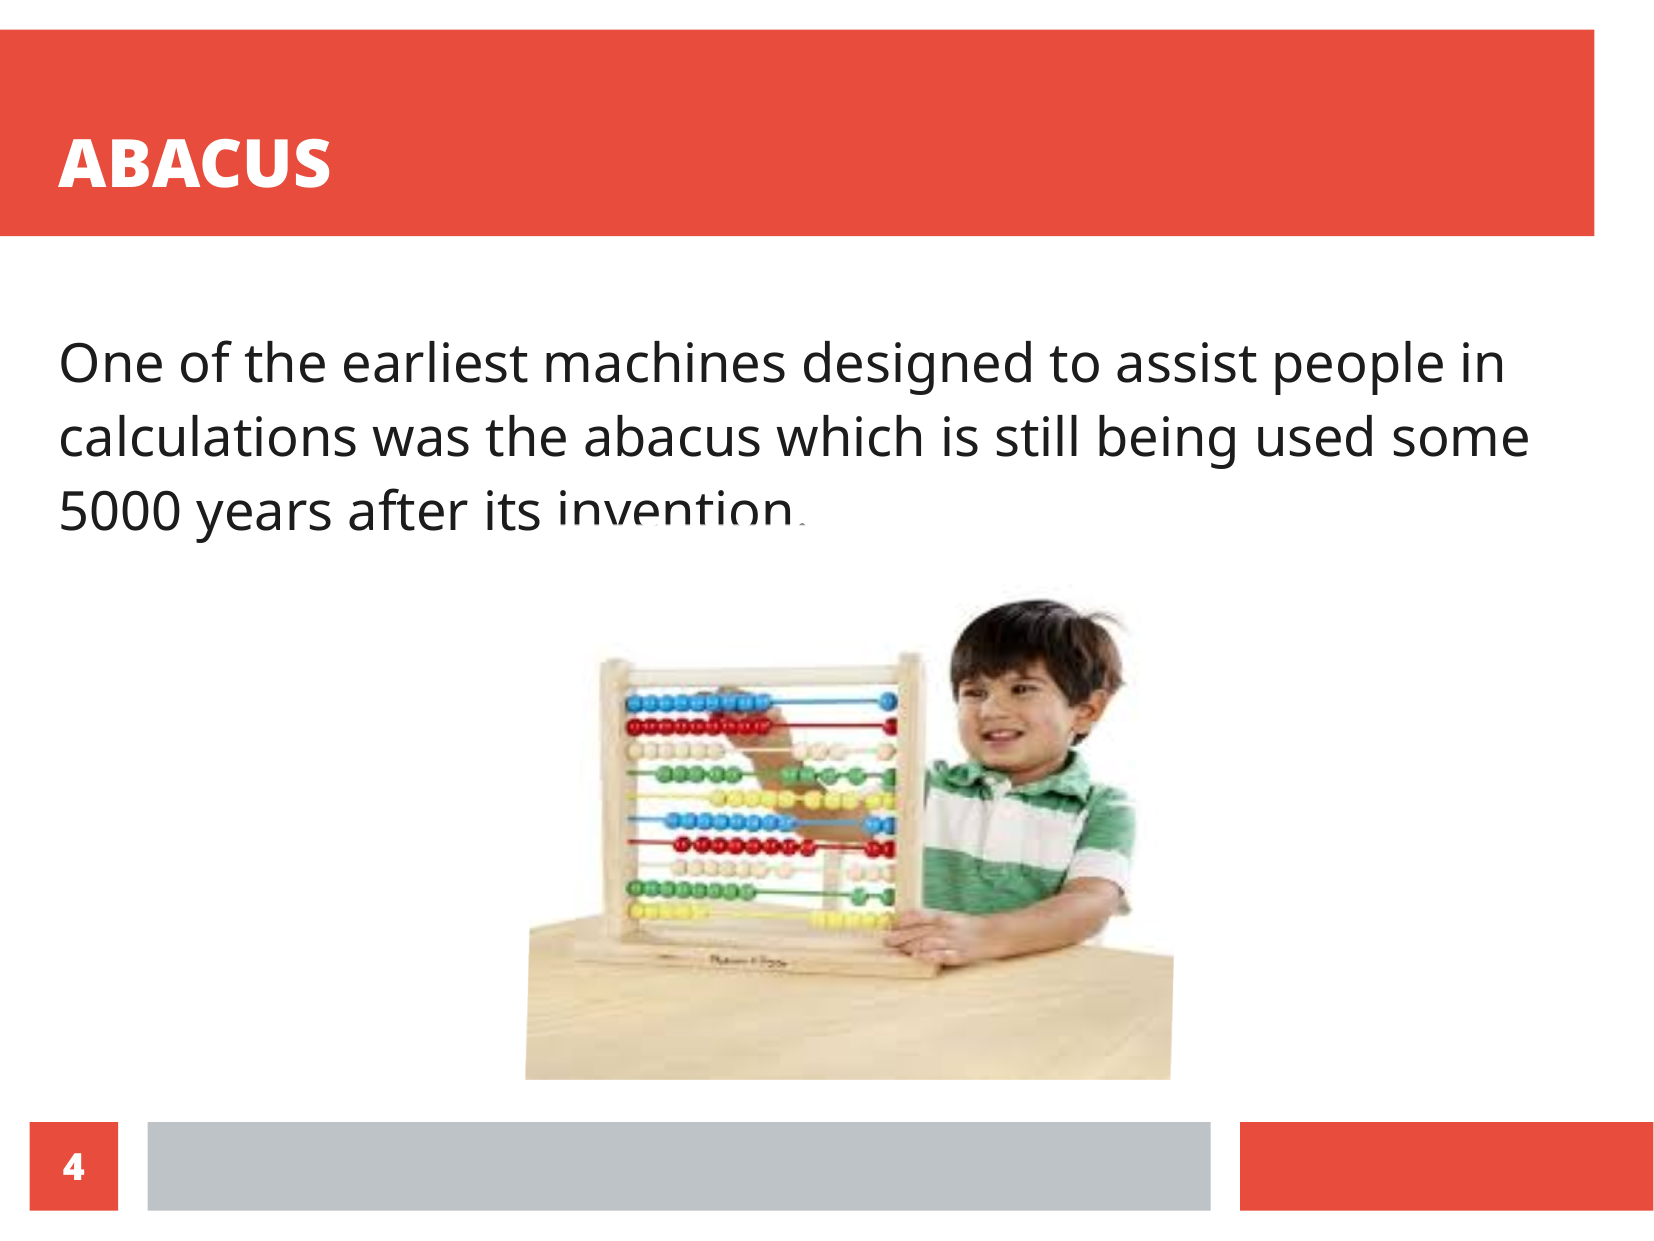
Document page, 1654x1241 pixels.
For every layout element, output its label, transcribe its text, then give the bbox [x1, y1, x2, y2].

title ABACUS [59, 59, 1595, 207]
picture [524, 525, 1186, 1080]
list One of the earliest machines designed to assist people in calculations was the abacus which is still being used some 5000 years after its invention. [59, 324, 1565, 1093]
